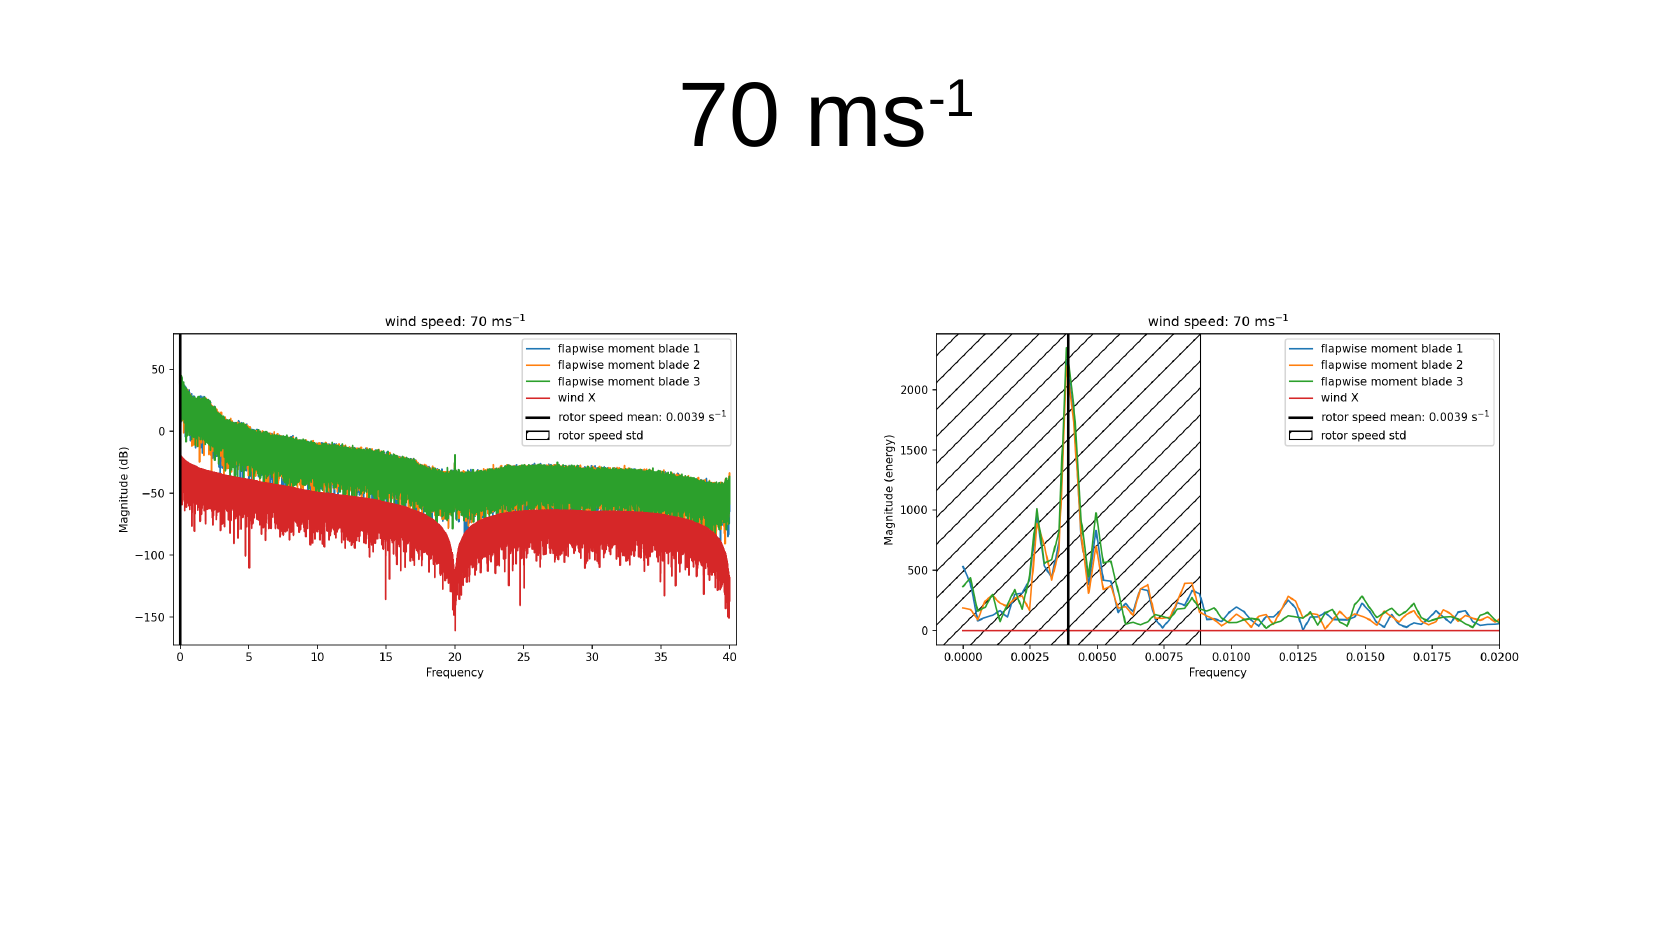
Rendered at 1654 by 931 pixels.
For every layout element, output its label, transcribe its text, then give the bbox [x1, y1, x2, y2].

picture [82, 285, 809, 689]
title 70 ms-1 [82, 37, 1571, 193]
picture [845, 285, 1572, 689]
